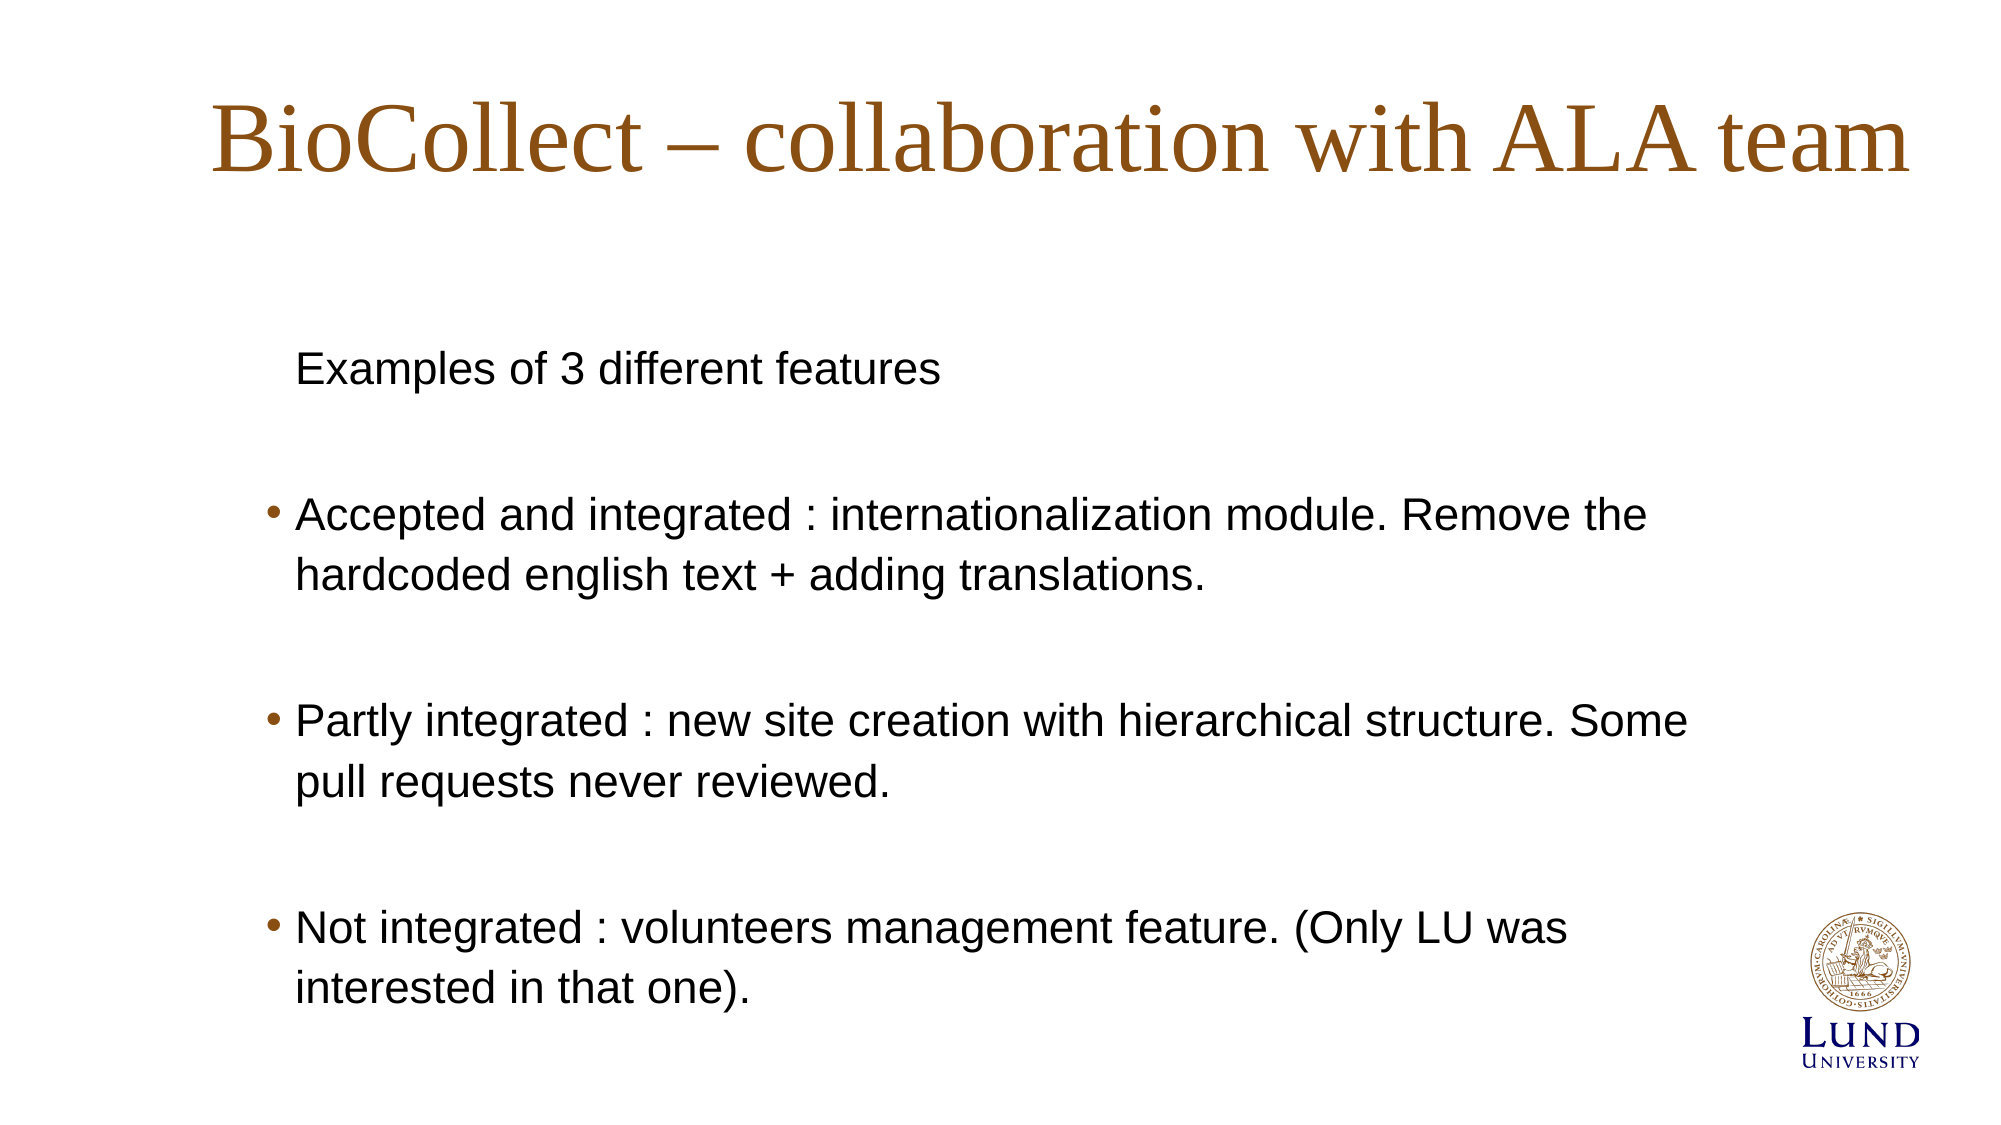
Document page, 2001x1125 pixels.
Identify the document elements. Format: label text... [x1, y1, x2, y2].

list Examples of 3 different features Accepted and integrated : internationalization module. Remove the hardcoded english text + adding translations. Partly integrated : new site creation with hierarchical structure. Some pull requests never reviewed. Not integrated : volunteers management feature. (Only LU was interested in that one). [265, 265, 1713, 1006]
title BioCollect – collaboration with ALA team [210, 50, 1921, 240]
